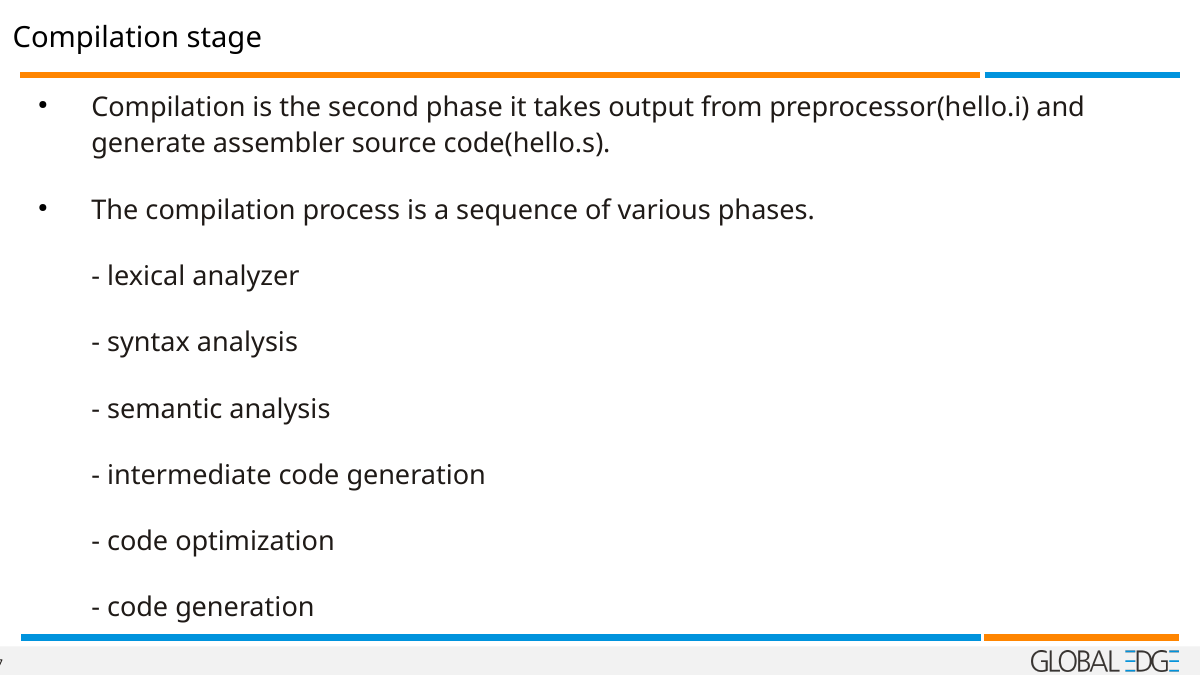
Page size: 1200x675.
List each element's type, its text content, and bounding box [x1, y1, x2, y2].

picture [1031, 650, 1179, 672]
title Compilation stage [12, 9, 1088, 63]
list Compilation is the second phase it takes output from preprocessor(hello.i) and generate assembler source code(hello.s). The compilation process is a sequence of various phases. - lexical analyzer - syntax analysis - semantic analysis - intermediate code generation - code optimization - code generation [20, 87, 1179, 628]
